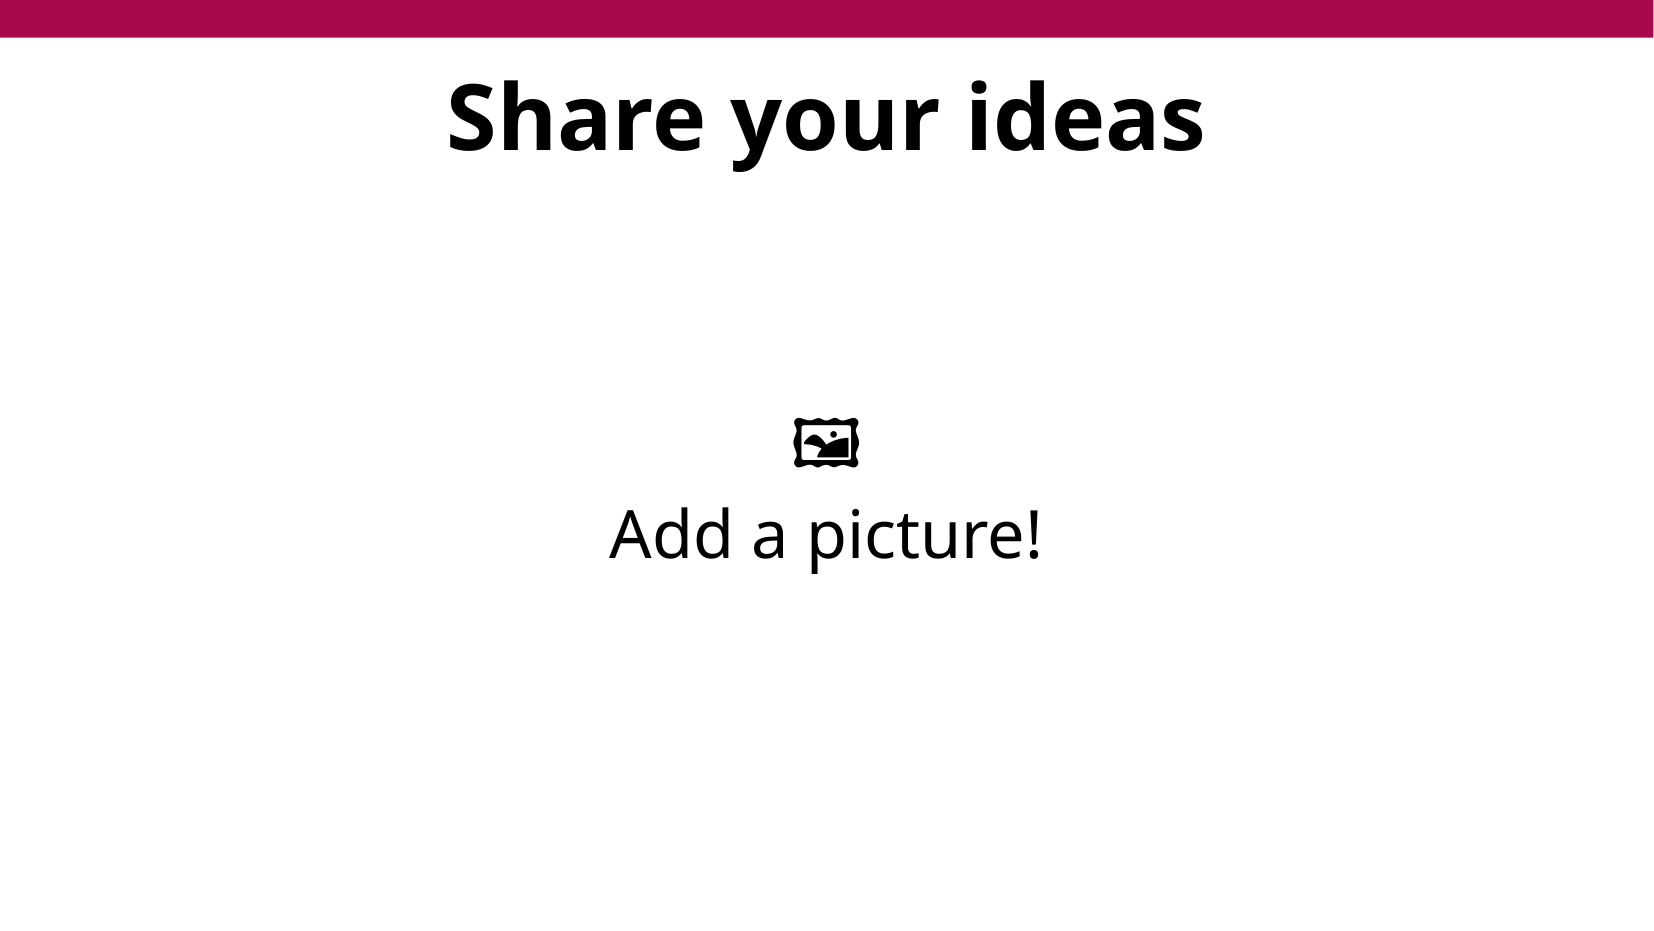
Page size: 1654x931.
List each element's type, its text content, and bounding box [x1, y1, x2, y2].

title Share your ideas [82, 37, 1571, 193]
subtitle 🖼 Add a picture! [82, 217, 1571, 757]
